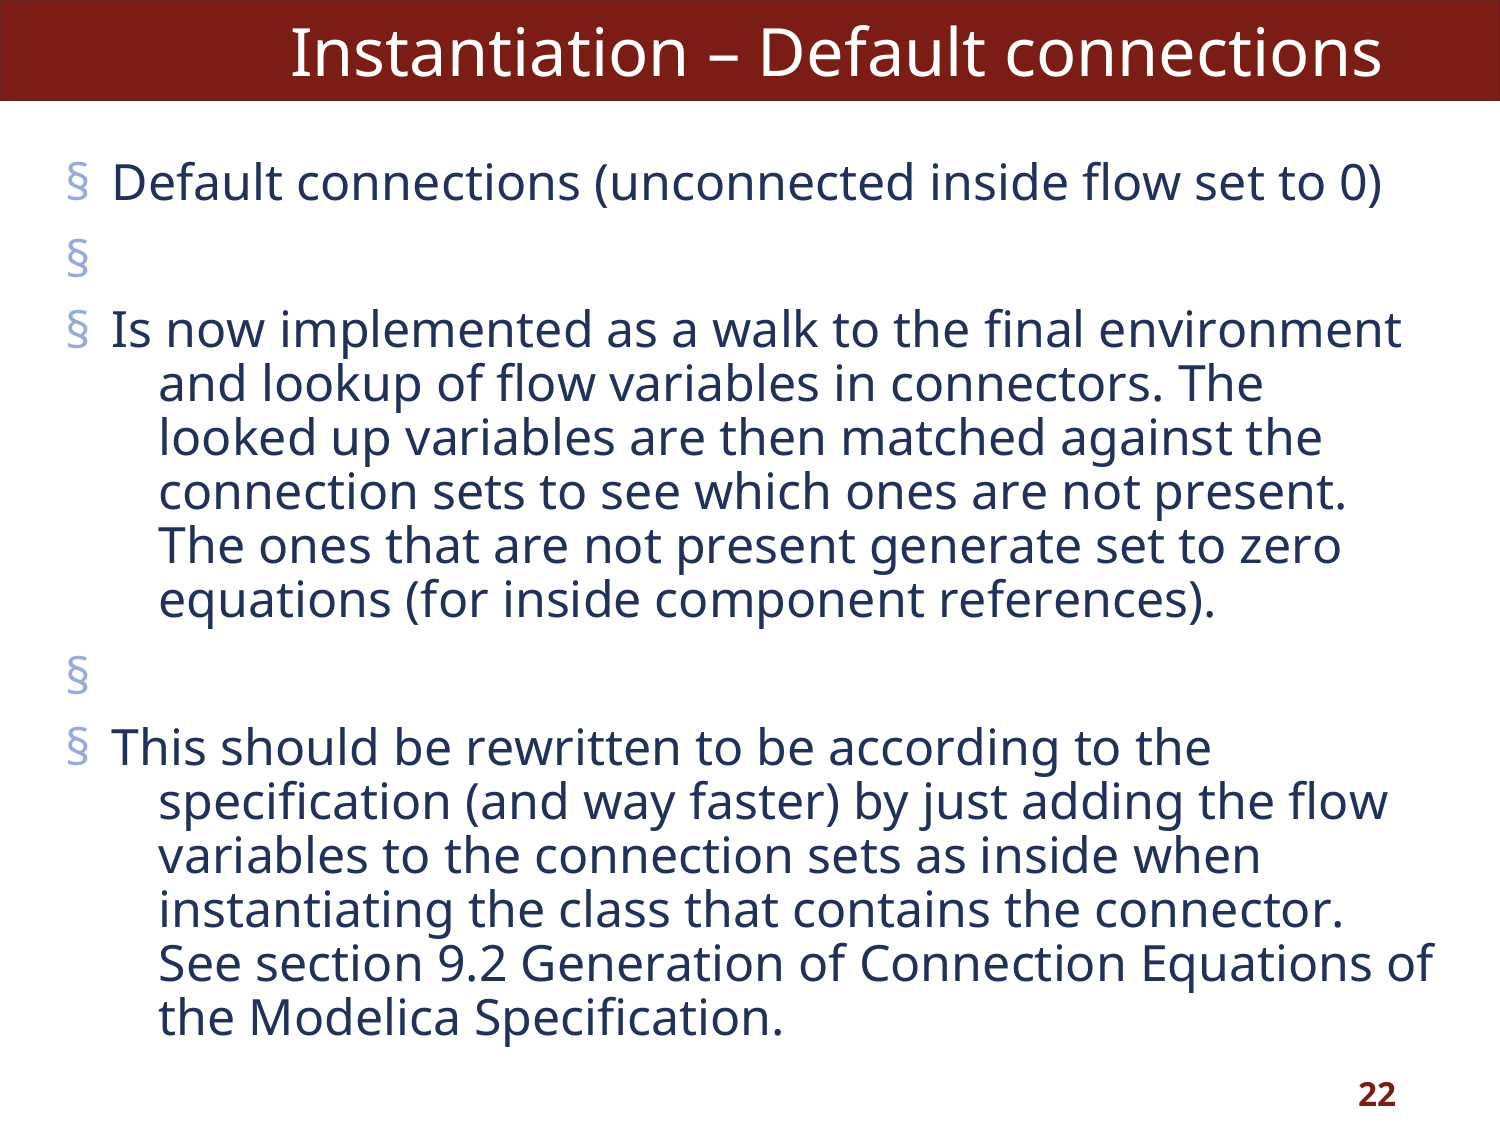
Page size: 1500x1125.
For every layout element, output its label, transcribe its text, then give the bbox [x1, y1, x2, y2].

title Instantiation – Default connections [275, 0, 1500, 100]
text_box 22 [1342, 1065, 1493, 1116]
list Default connections (unconnected inside flow set to 0) Is now implemented as a walk to the final environment and lookup of flow variables in connectors. The looked up variables are then matched against the connection sets to see which ones are not present. The ones that are not present generate set to zero equations (for inside component references). This should be rewritten to be according to the specification (and way faster) by just adding the flow variables to the connection sets as inside when instantiating the class that contains the connector. See section 9.2 Generation of Connection Equations of the Modelica Specification. [50, 149, 1451, 1075]
